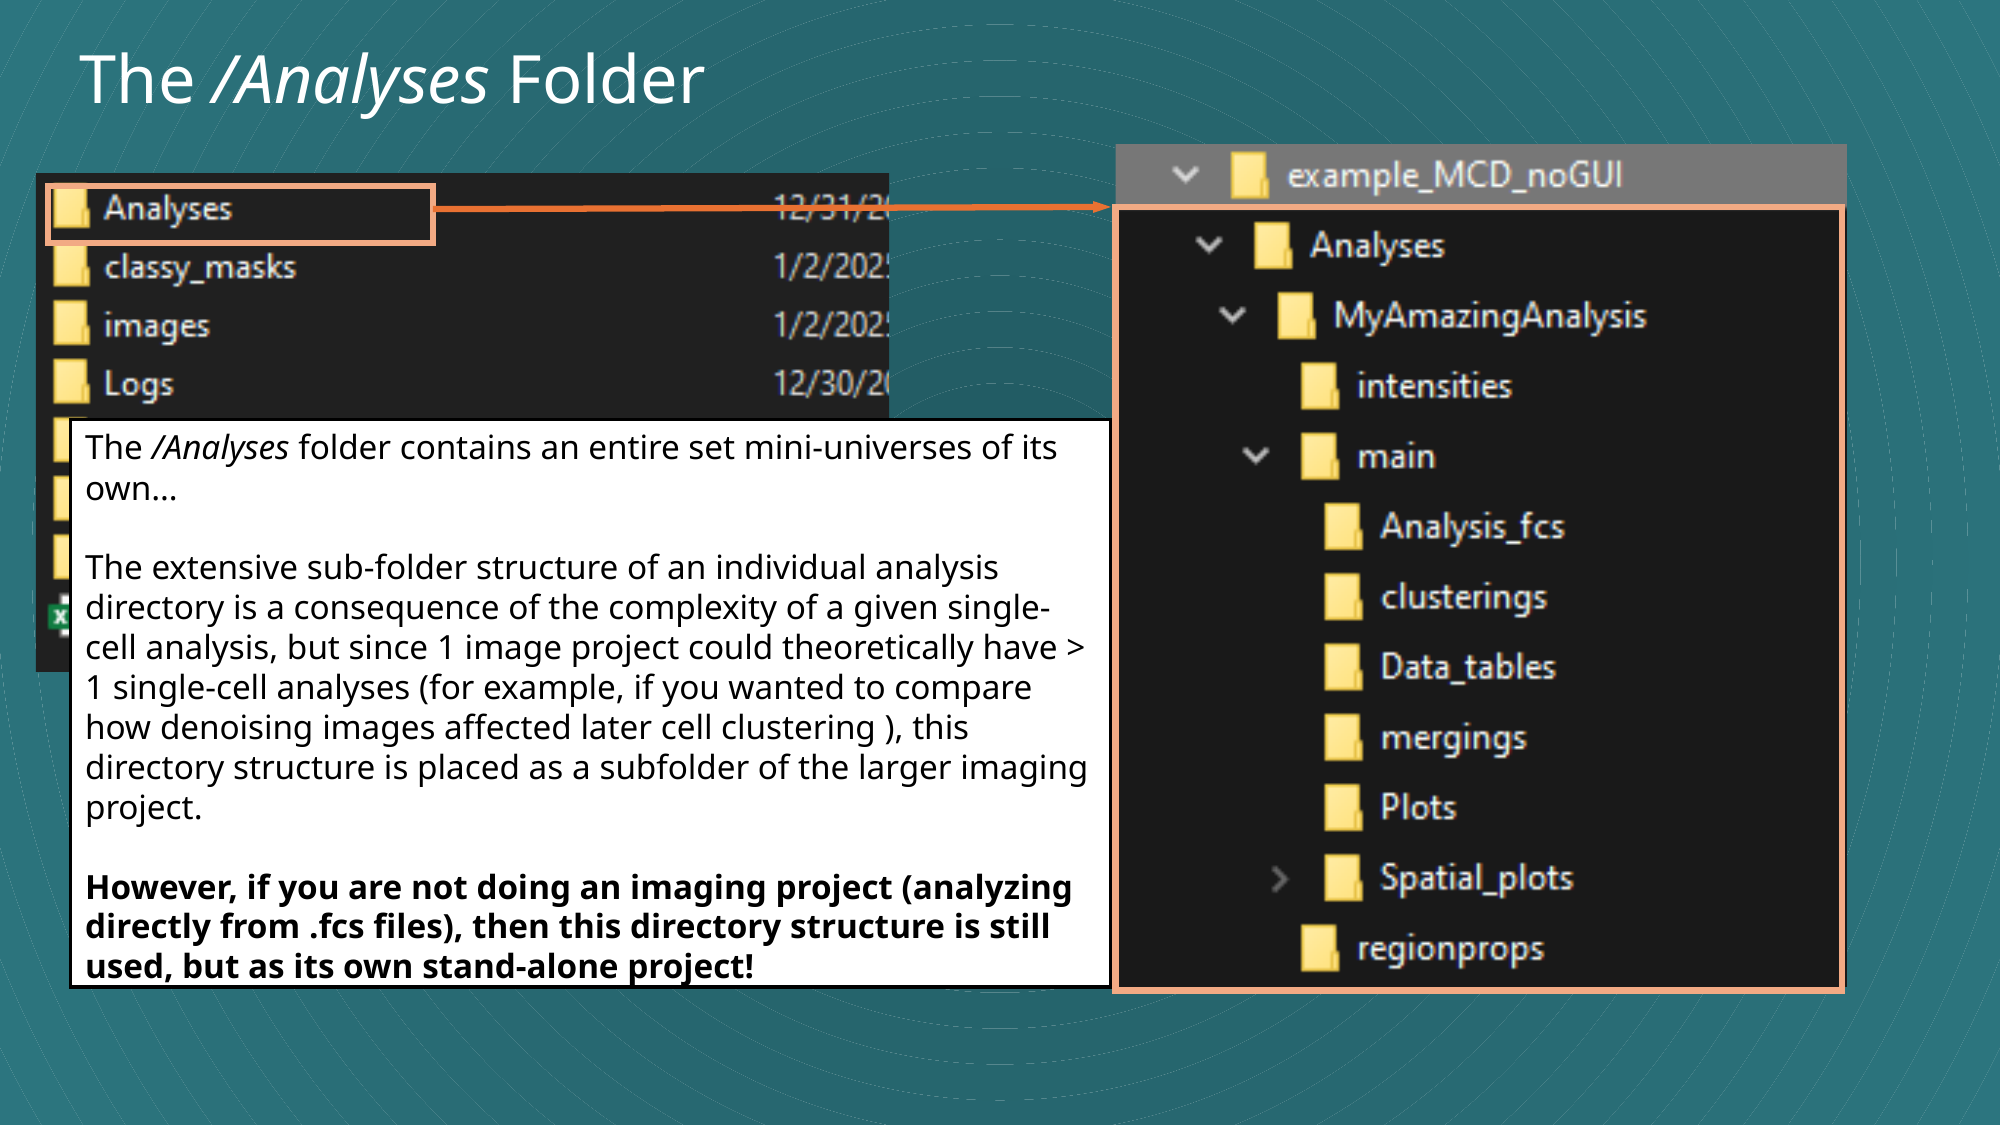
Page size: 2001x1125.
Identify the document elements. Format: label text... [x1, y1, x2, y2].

picture [35, 173, 890, 672]
text_box The /Analyses folder contains an entire set mini-universes of its own… The extensive sub-folder structure of an individual analysis directory is a consequence of the complexity of a given single-cell analysis, but since 1 image project could theoretically have > 1 single-cell analyses (for example, if you wanted to compare how denoising images affected later cell clustering ), this directory structure is placed as a subfolder of the larger imaging project. However, if you are not doing an imaging project (analyzing directly from .fcs files), then this directory structure is still used, but as its own stand-alone project! [70, 419, 1111, 987]
picture [1119, 210, 1839, 987]
text_box The /Analyses Folder [35, 38, 751, 145]
picture [1115, 144, 1847, 987]
picture [51, 189, 430, 240]
